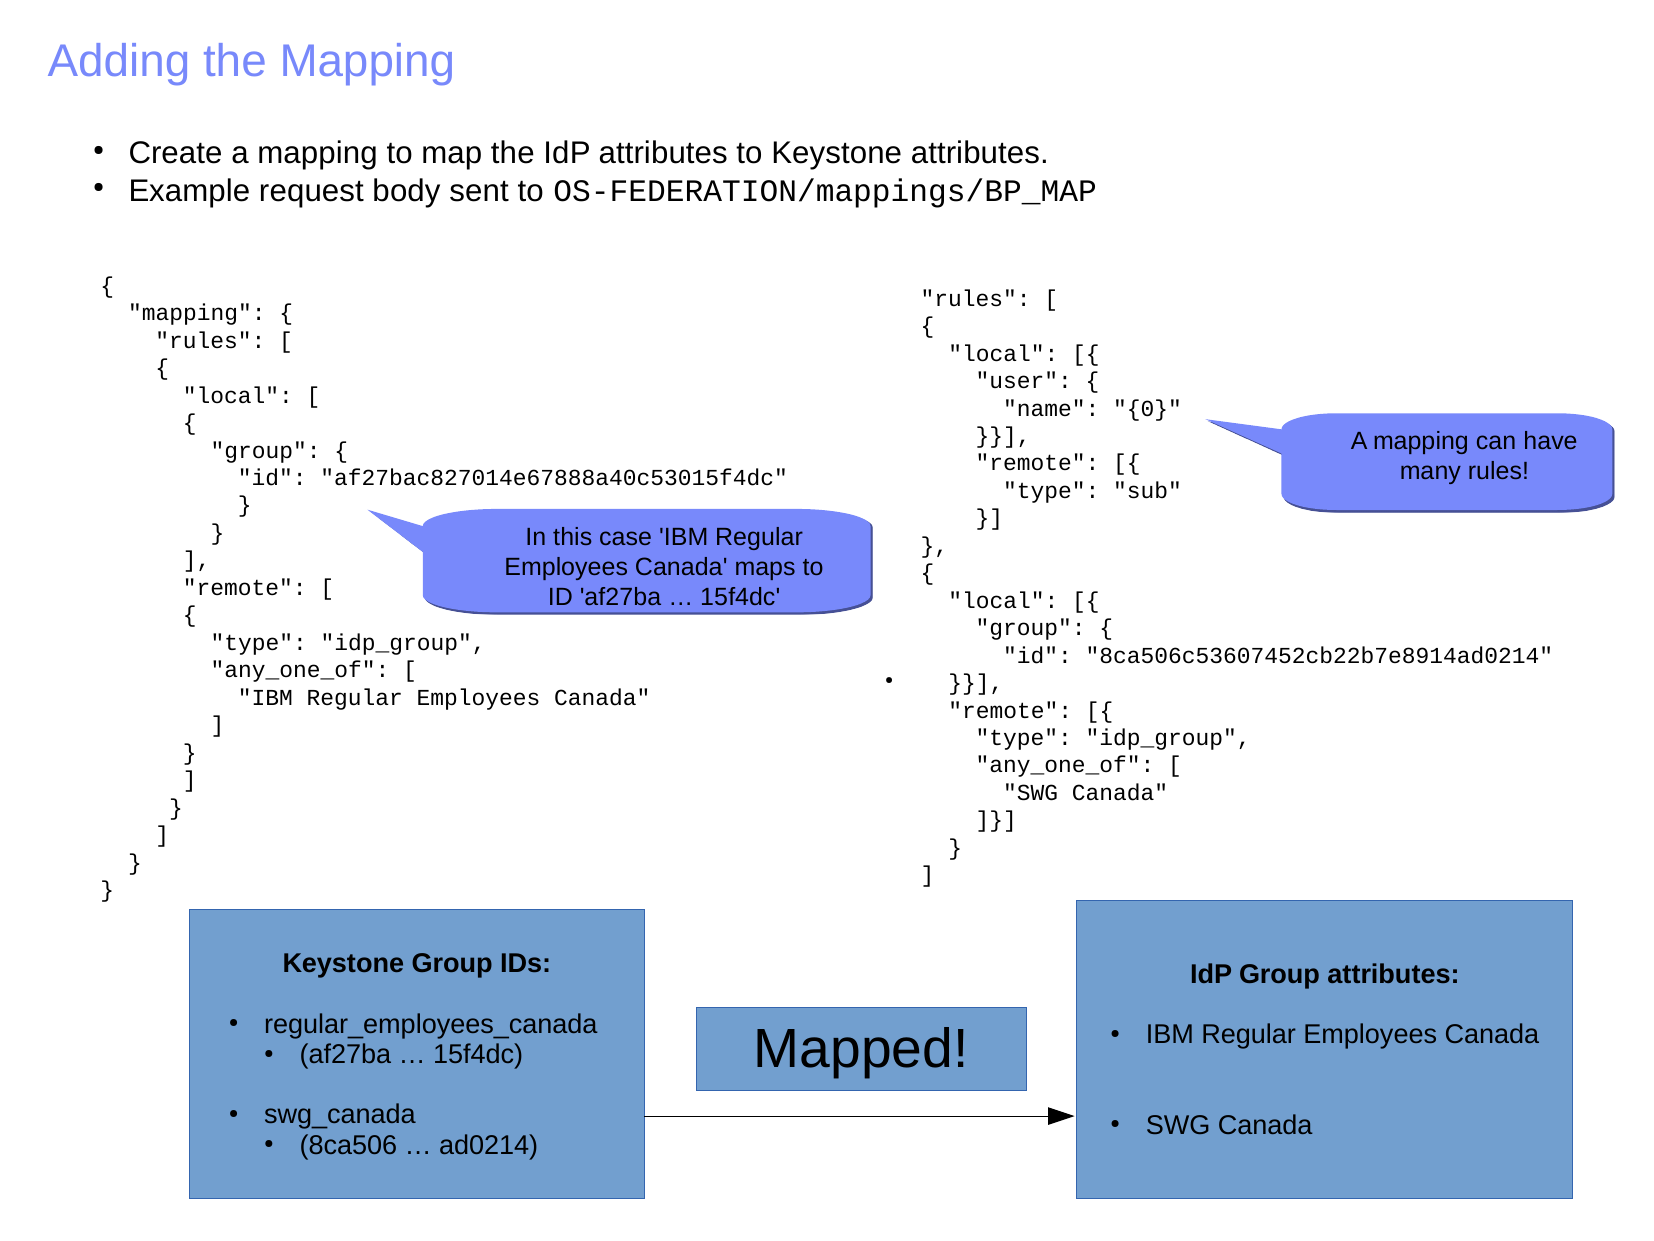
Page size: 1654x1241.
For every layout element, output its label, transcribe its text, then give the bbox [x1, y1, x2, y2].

text_box A mapping can have many rules! [1205, 413, 1613, 511]
text_box Mapped! [696, 1007, 1027, 1091]
text_box IdP Group attributes: IBM Regular Employees Canada SWG Canada [1076, 900, 1573, 1199]
text_box Create a mapping to map the IdP attributes to Keystone attributes. Example request body sent to OS-FEDERATION/mappings/BP_MAP [42, 124, 1654, 216]
text_box Keystone Group IDs: regular_employees_canada (af27ba … 15f4dc) swg_canada (8ca506 … ad0214) [189, 909, 645, 1199]
text_box "rules": [ { "local": [{ "user": { "name": "{0}" }}], "remote": [{ "type": "sub" }] }, { "local": [{ "group": { "id": "8ca506c53607452cb22b7e8914ad0214" }}], "remote": [{ "type": "idp_group", "any_one_of": [ "SWG Canada" ]}] } ] [870, 275, 1636, 923]
text_box { "mapping": { "rules": [ { "local": [ { "group": { "id": "af27bac827014e67888a40c53015f4dc" } } ], "remote": [ { "type": "idp_group", "any_one_of": [ "IBM Regular Employees Canada" ] } ] } ] } } [50, 262, 873, 910]
text_box In this case 'IBM Regular Employees Canada' maps to ID 'af27ba … 15f4dc' [367, 508, 871, 613]
text_box Adding the Mapping [32, 29, 1604, 102]
